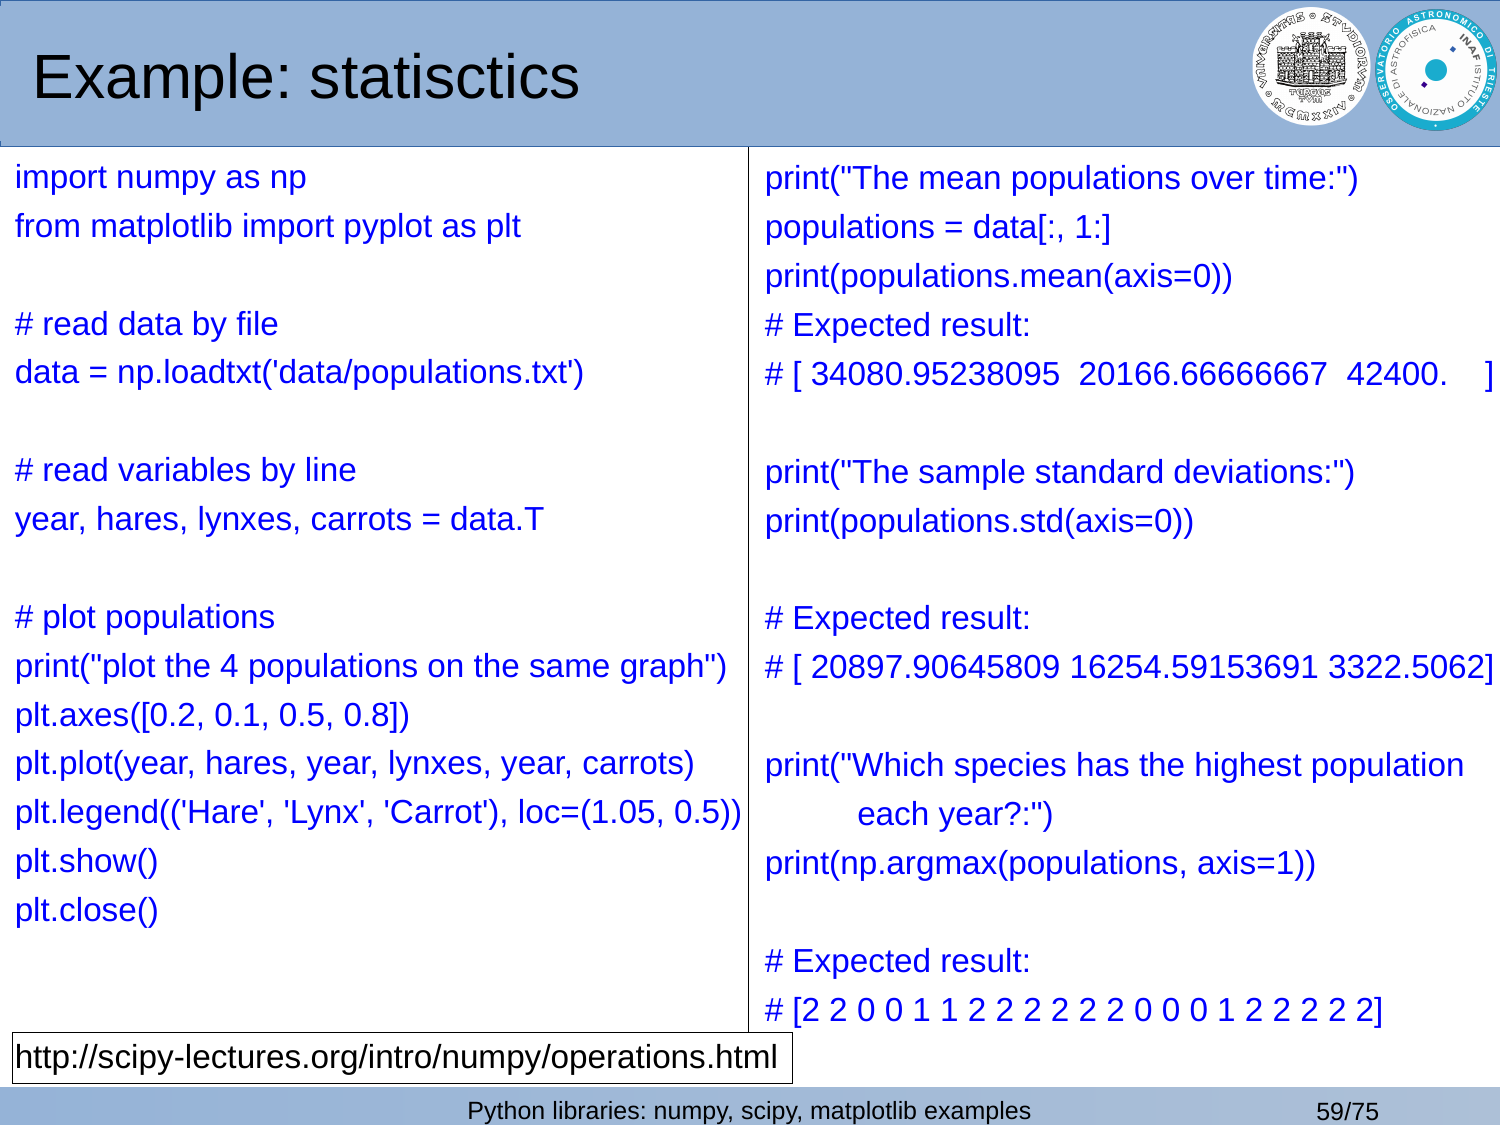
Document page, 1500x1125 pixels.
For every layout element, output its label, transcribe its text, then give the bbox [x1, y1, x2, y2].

picture [1253, 0, 1500, 147]
list import numpy as np from matplotlib import pyplot as plt # read data by file data = np.loadtxt('data/populations.txt') # read variables by line year, hares, lynxes, carrots = data.T # plot populations print("plot the 4 populations on the same graph") plt.axes([0.2, 0.1, 0.5, 0.8]) plt.plot(year, hares, year, lynxes, year, carrots) plt.legend(('Hare', 'Lynx', 'Carrot'), loc=(1.05, 0.5)) plt.show() plt.close() http://scipy-lectures.org/intro/numpy/operations.html [0, 147, 748, 1049]
list print("The mean populations over time:") populations = data[:, 1:] print(populations.mean(axis=0)) # Expected result: # [ 34080.95238095 20166.66666667 42400. ] print("The sample standard deviations:") print(populations.std(axis=0)) # Expected result: # [ 20897.90645809 16254.59153691 3322.5062] print("Which species has the highest population each year?:") print(np.argmax(populations, axis=1)) # Expected result: # [2 2 0 0 1 1 2 2 2 2 2 2 0 0 0 1 2 2 2 2 2] [750, 148, 1500, 1050]
text_box [12, 1032, 793, 1084]
text_box Example: statisctics [0, 5, 1253, 141]
